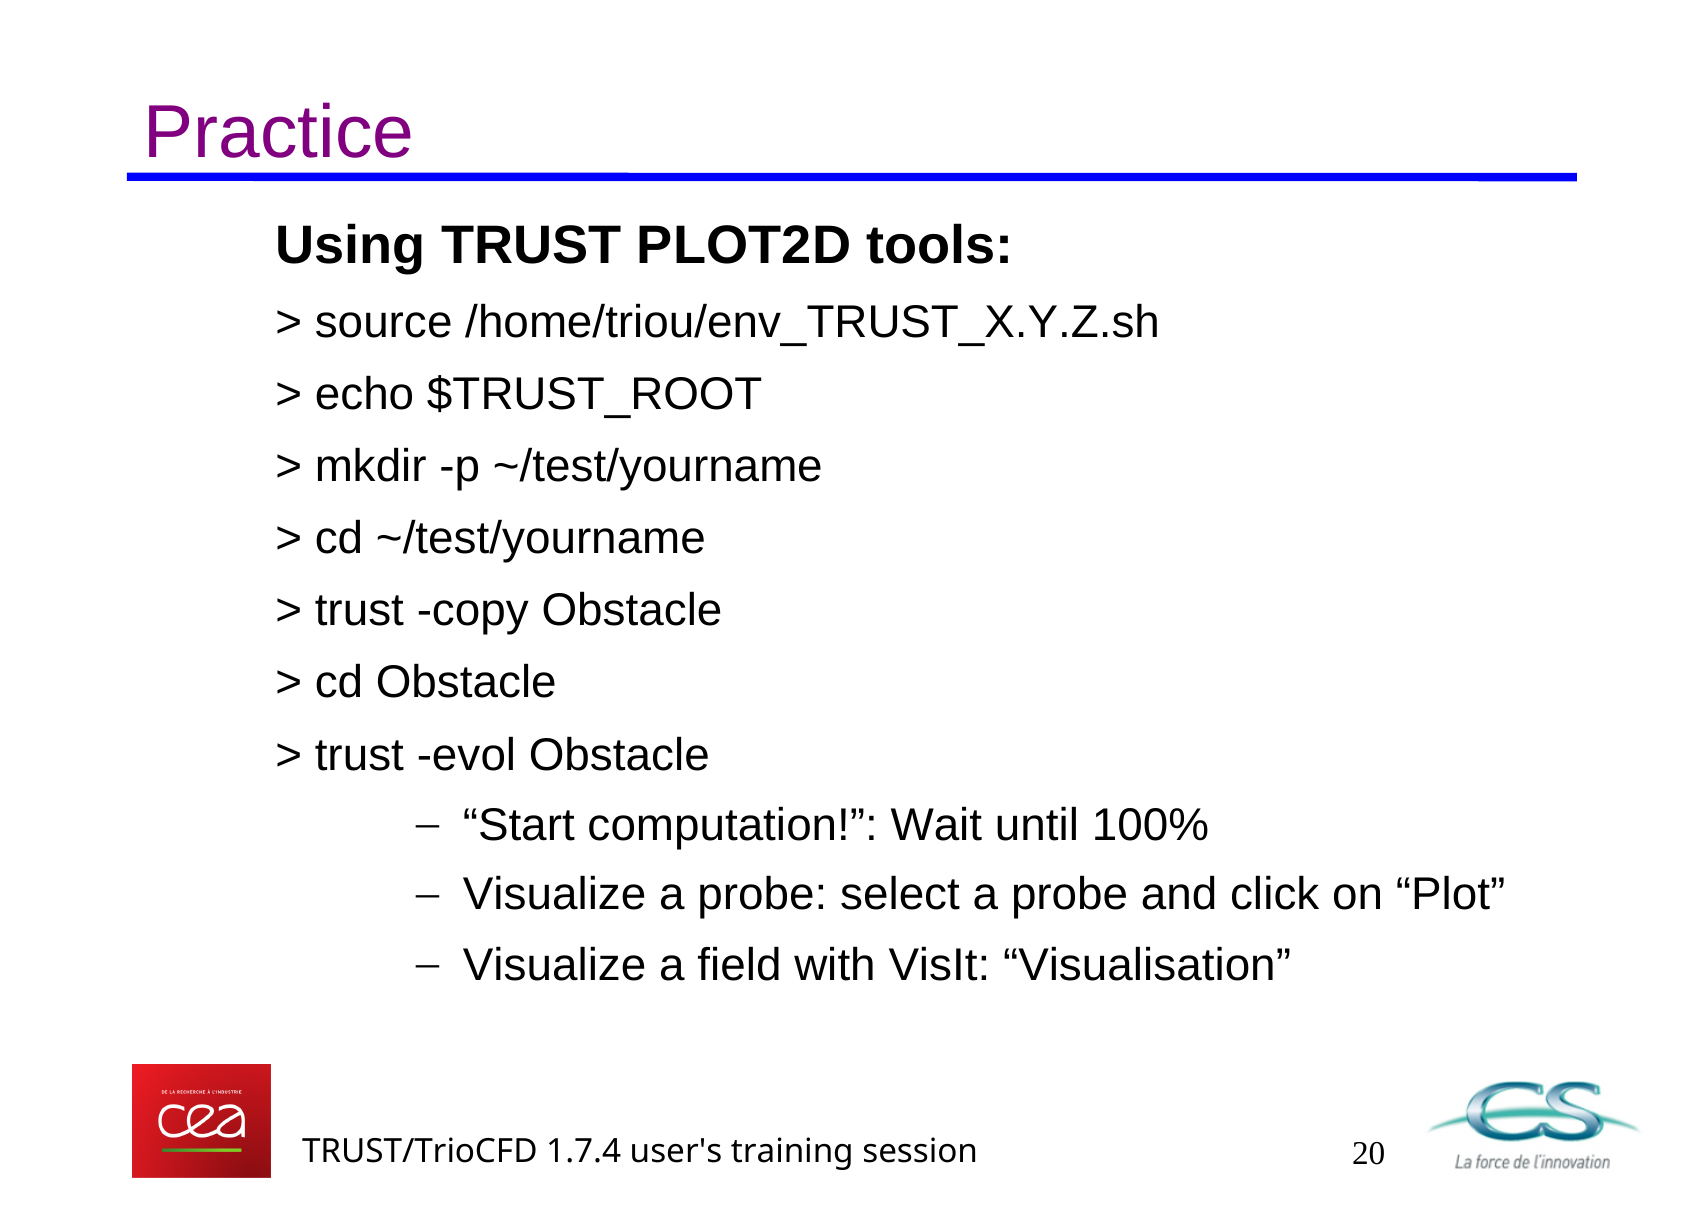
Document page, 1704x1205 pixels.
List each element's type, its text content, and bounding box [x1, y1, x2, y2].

picture [132, 1064, 271, 1178]
list Using TRUST PLOT2D tools: > source /home/triou/env_TRUST_X.Y.Z.sh > echo $TRUST_ROOT > mkdir -p ~/test/yourname > cd ~/test/yourname > trust -copy Obstacle > cd Obstacle > trust -evol Obstacle “Start computation!”: Wait until 100% Visualize a probe: select a probe and click on “Plot” Visualize a field with VisIt: “Visualisation” [203, 201, 1536, 1060]
title Practice [127, 39, 1576, 215]
picture [1423, 1072, 1648, 1179]
